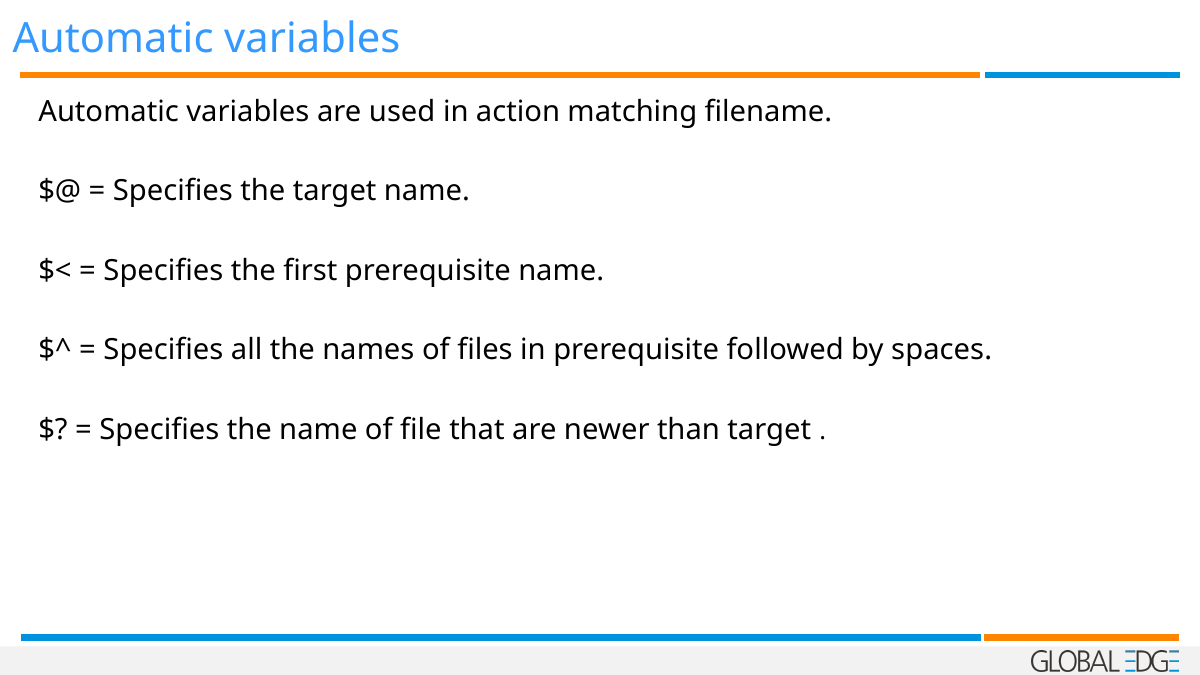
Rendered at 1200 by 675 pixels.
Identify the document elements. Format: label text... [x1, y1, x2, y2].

title Automatic variables [12, 9, 1088, 63]
text_box Automatic variables are used in action matching filename. $@ = Specifies the target name. $< = Specifies the first prerequisite name. $^ = Specifies all the names of files in prerequisite followed by spaces. $? = Specifies the name of file that are newer than target . [23, 82, 1158, 406]
picture [1031, 650, 1179, 672]
